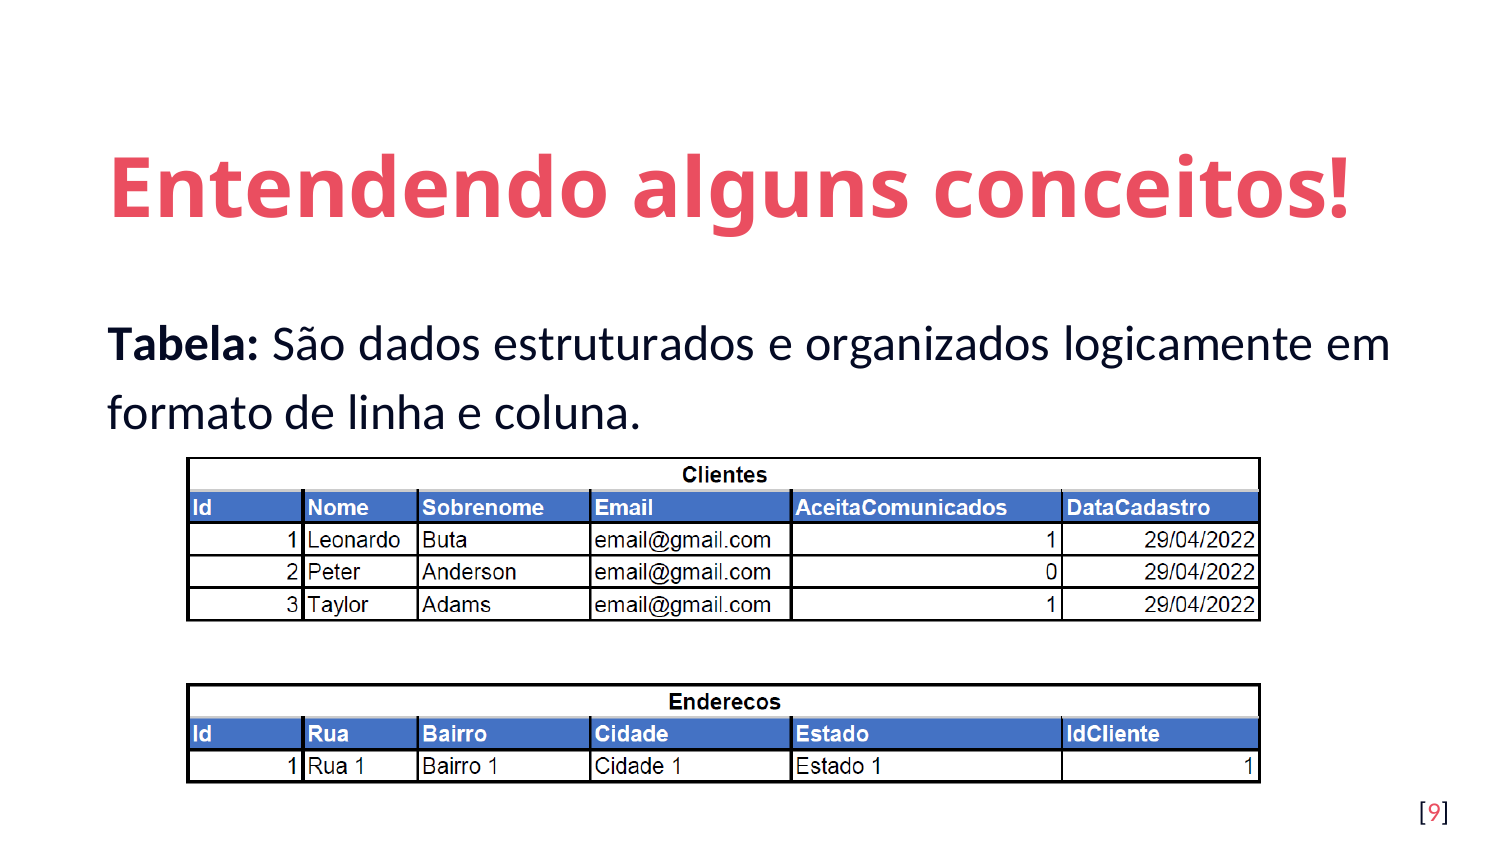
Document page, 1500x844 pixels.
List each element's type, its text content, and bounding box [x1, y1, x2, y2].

picture [172, 431, 1273, 793]
slide_number [‹#›] [1403, 779, 1494, 844]
text_box Tabela: São dados estruturados e organizados logicamente em formato de linha e coluna. [92, 286, 1408, 768]
text_box Entendendo alguns conceitos! [92, 104, 1408, 243]
